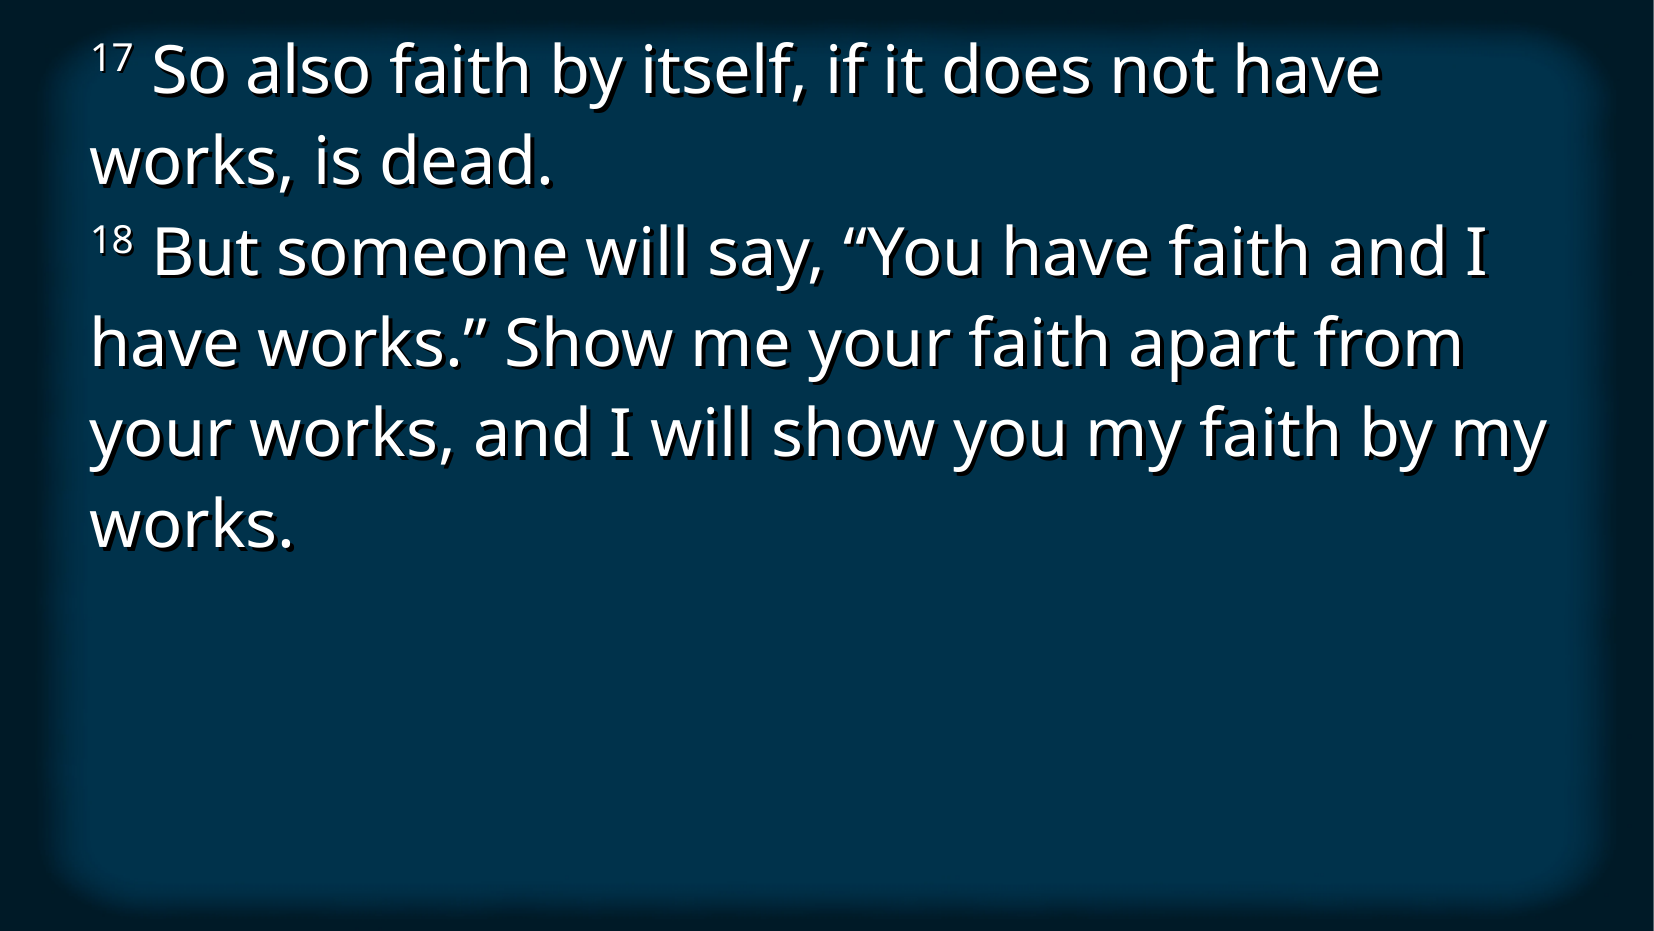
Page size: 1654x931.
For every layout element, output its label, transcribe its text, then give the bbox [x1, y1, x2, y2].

picture [0, 0, 1654, 931]
text_box 17 So also faith by itself, if it does not have works, is dead. 18 But someone will say, “You have faith and I have works.” Show me your faith apart from your works, and I will show you my faith by my works. [75, 15, 1576, 496]
